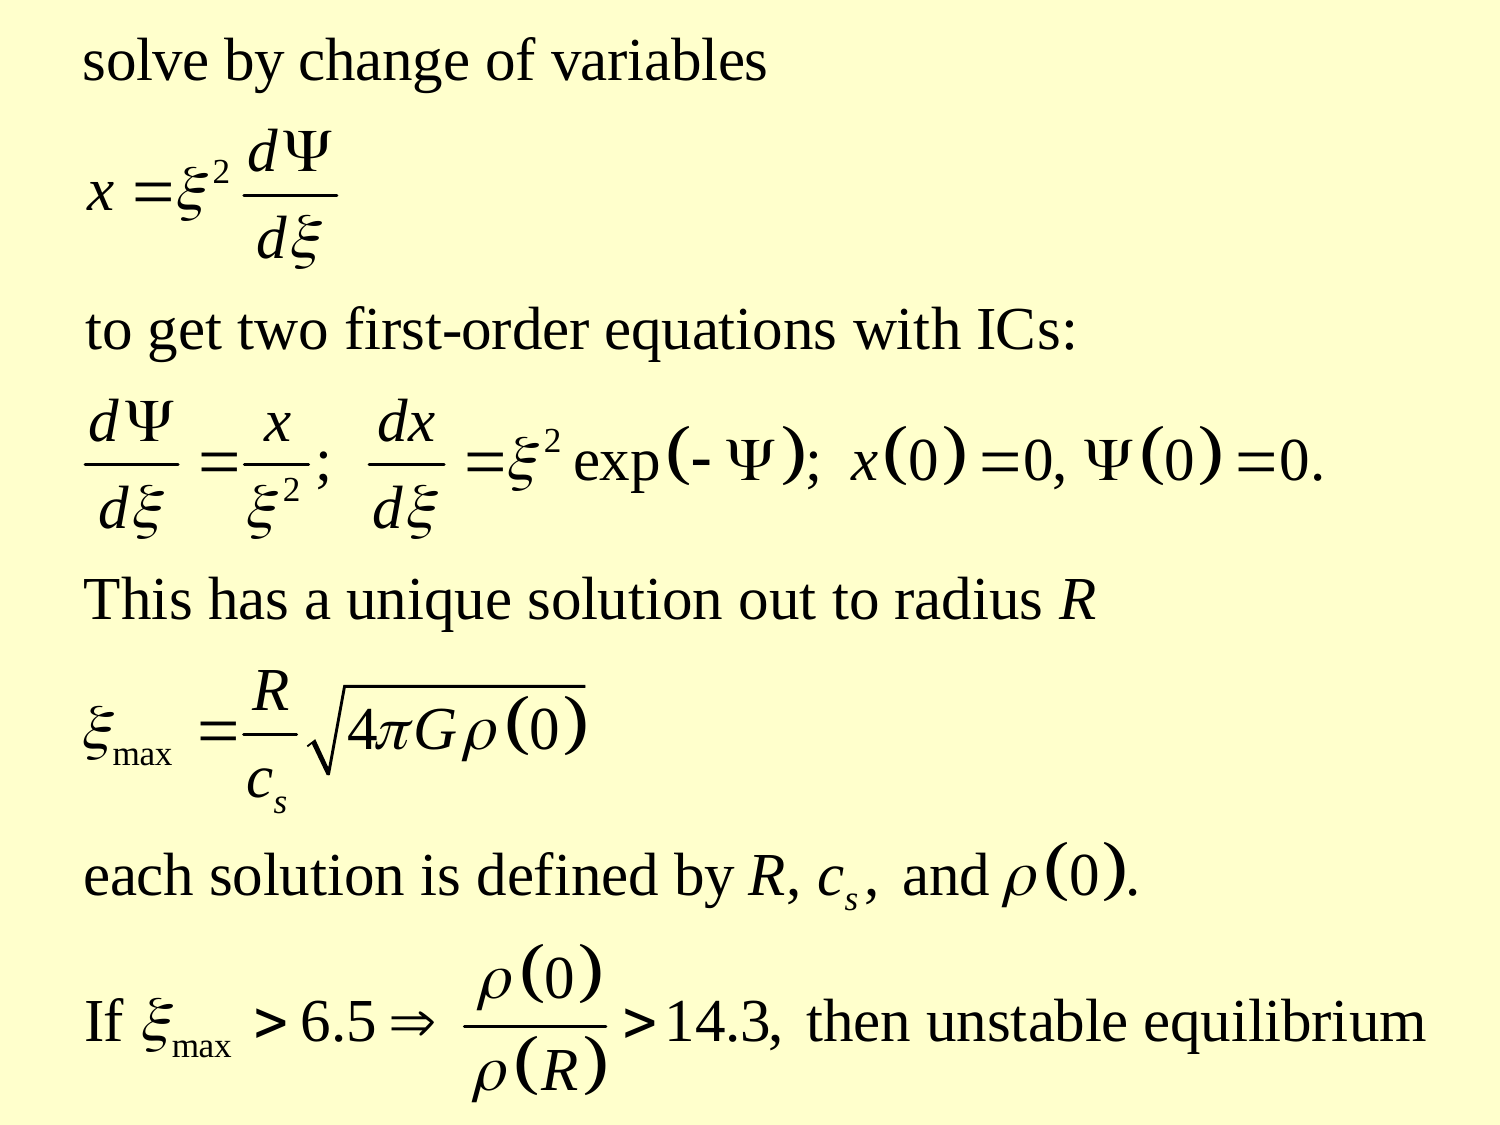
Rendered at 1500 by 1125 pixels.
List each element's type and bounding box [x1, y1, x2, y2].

chart [75, 24, 1438, 1124]
